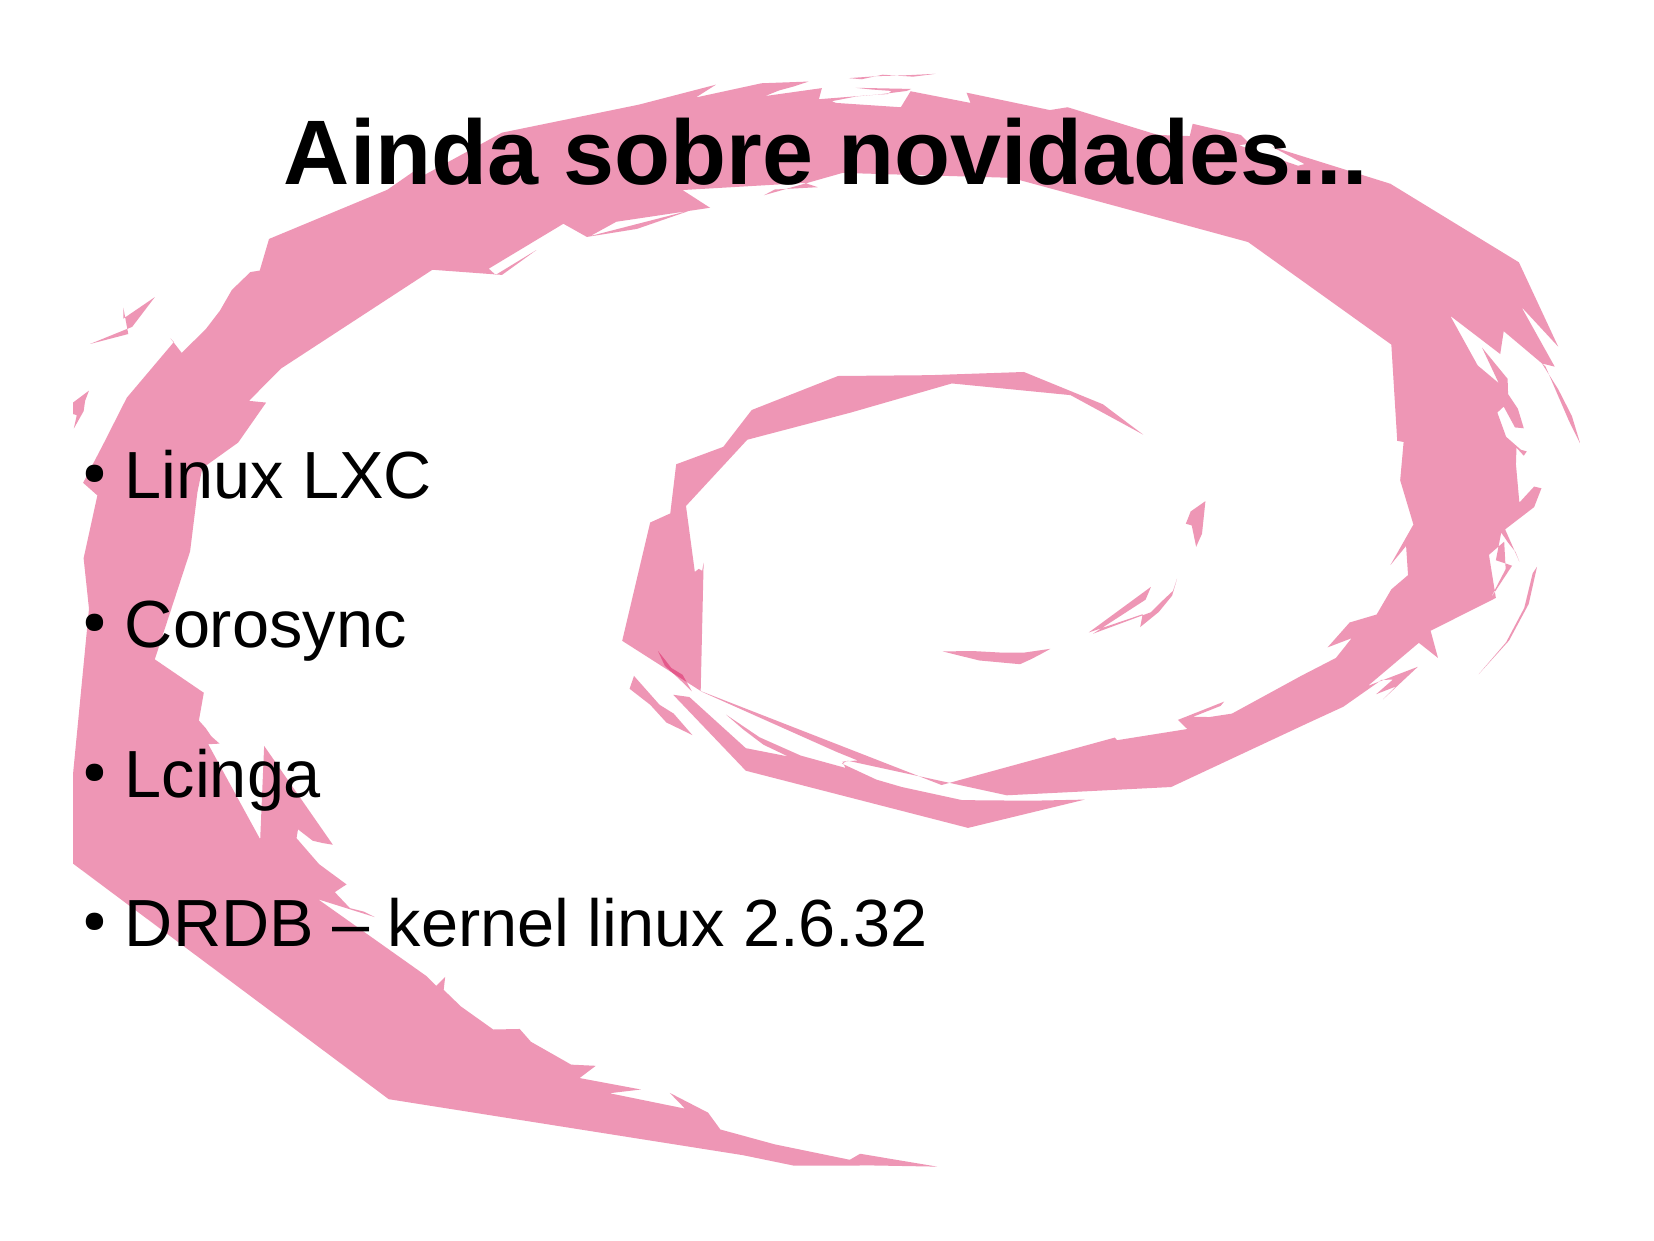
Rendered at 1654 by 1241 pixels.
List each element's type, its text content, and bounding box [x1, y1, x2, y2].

subtitle Linux LXC Corosync Lcinga DRDB – kernel linux 2.6.32 [82, 290, 1571, 1109]
title Ainda sobre novidades... [82, 49, 1571, 257]
